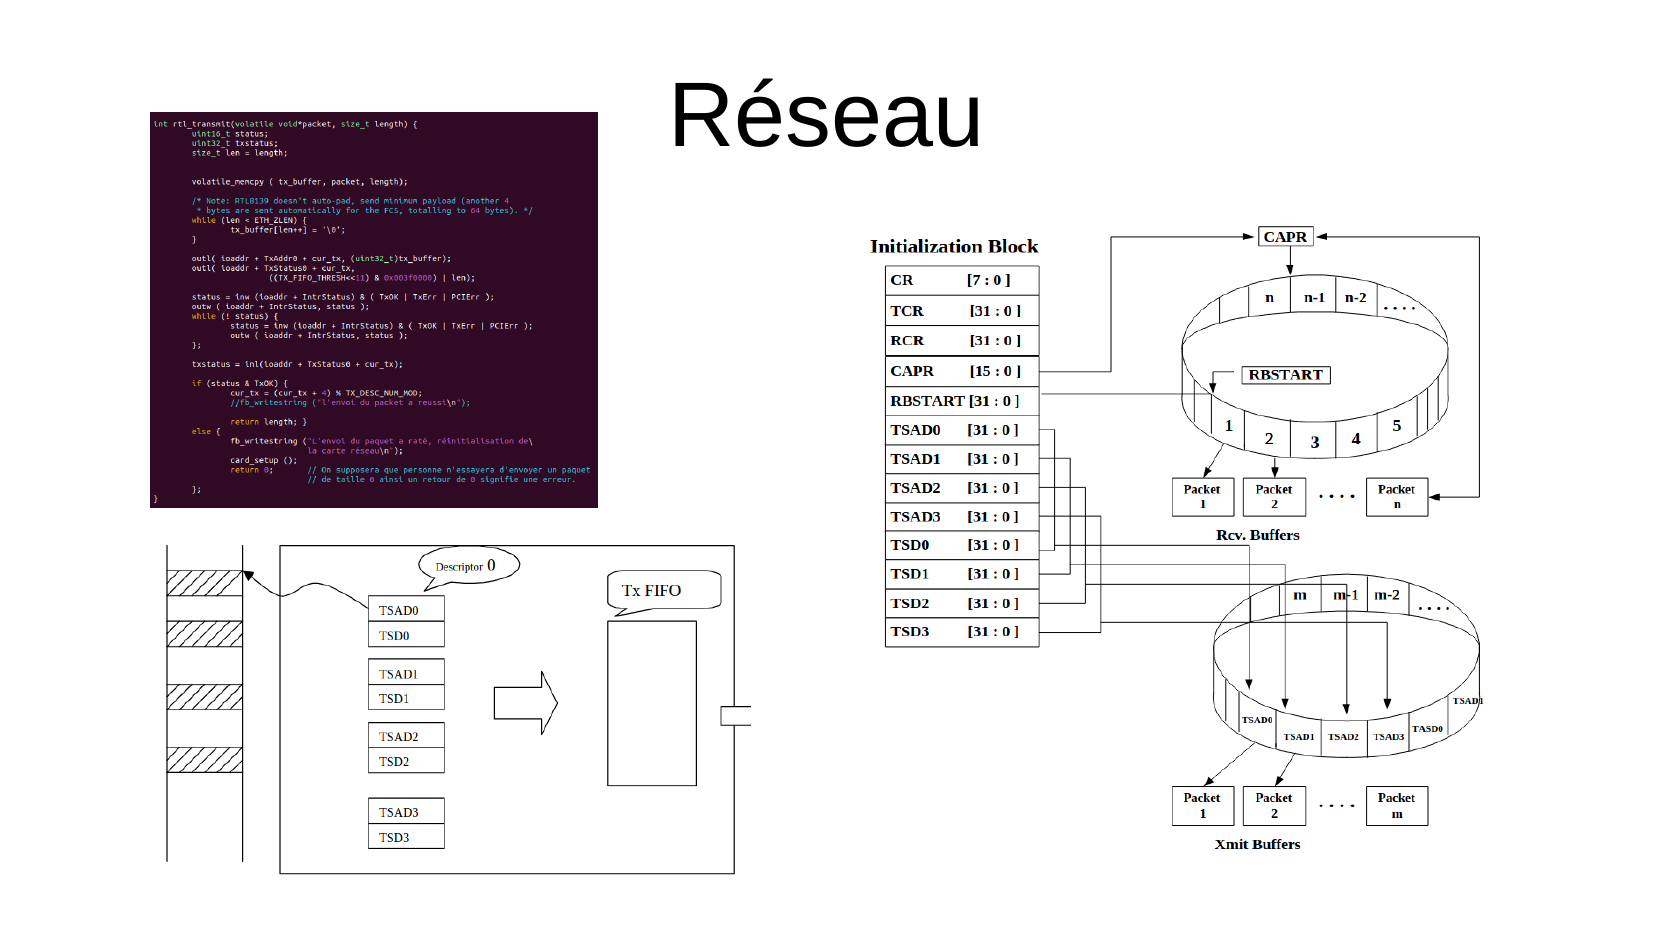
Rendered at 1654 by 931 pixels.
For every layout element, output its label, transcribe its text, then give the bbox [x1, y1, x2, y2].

picture [150, 112, 598, 508]
title Réseau [82, 37, 1571, 193]
picture [131, 524, 751, 903]
picture [862, 224, 1518, 862]
